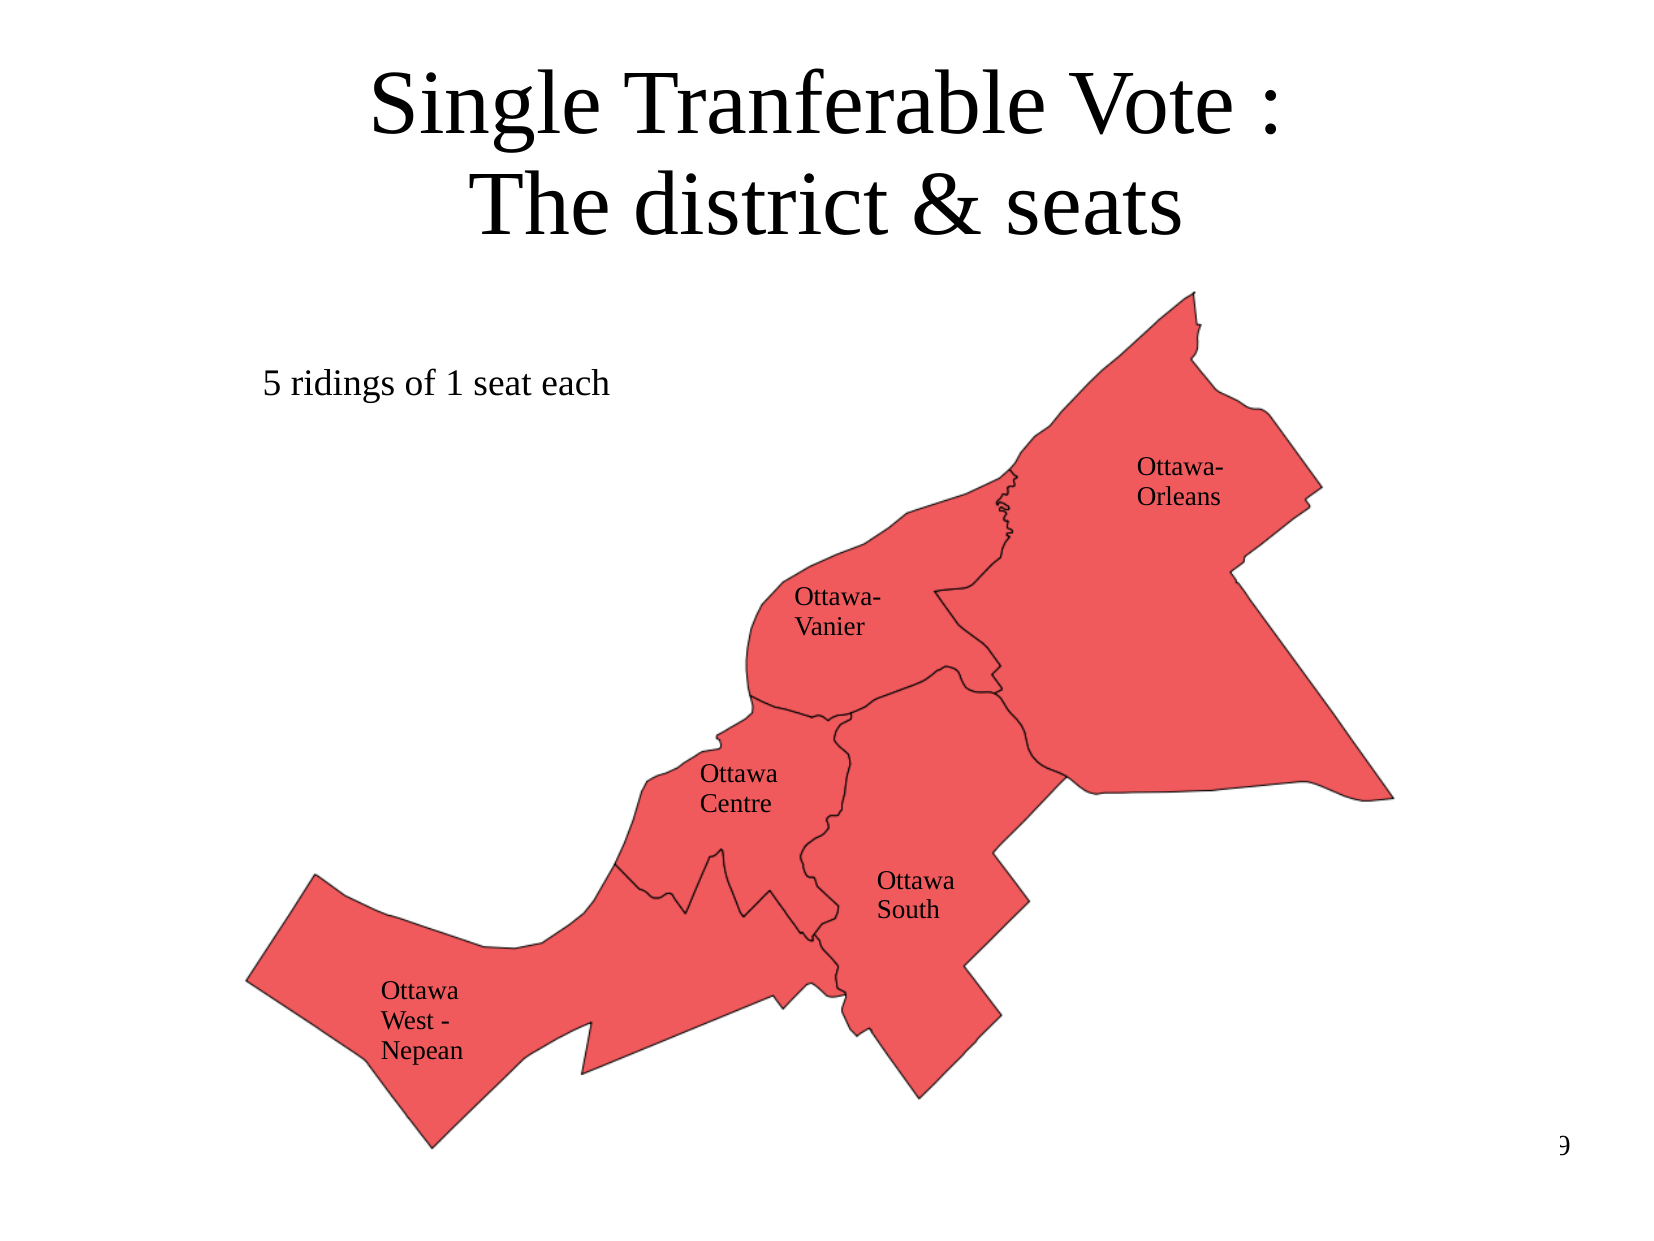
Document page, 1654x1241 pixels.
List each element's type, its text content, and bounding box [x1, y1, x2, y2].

text_box Ottawa-Orleans [1122, 444, 1264, 519]
picture [80, 271, 1560, 1170]
text_box Ottawa South [862, 857, 1004, 933]
text_box Ottawa West - Nepean [366, 968, 508, 1073]
text_box Ottawa Centre [685, 751, 827, 826]
text_box 5 ridings of 1 seat each [248, 354, 697, 426]
text_box Ottawa-Vanier [779, 574, 922, 649]
title Single Tranferable Vote : The district & seats [82, 49, 1571, 257]
